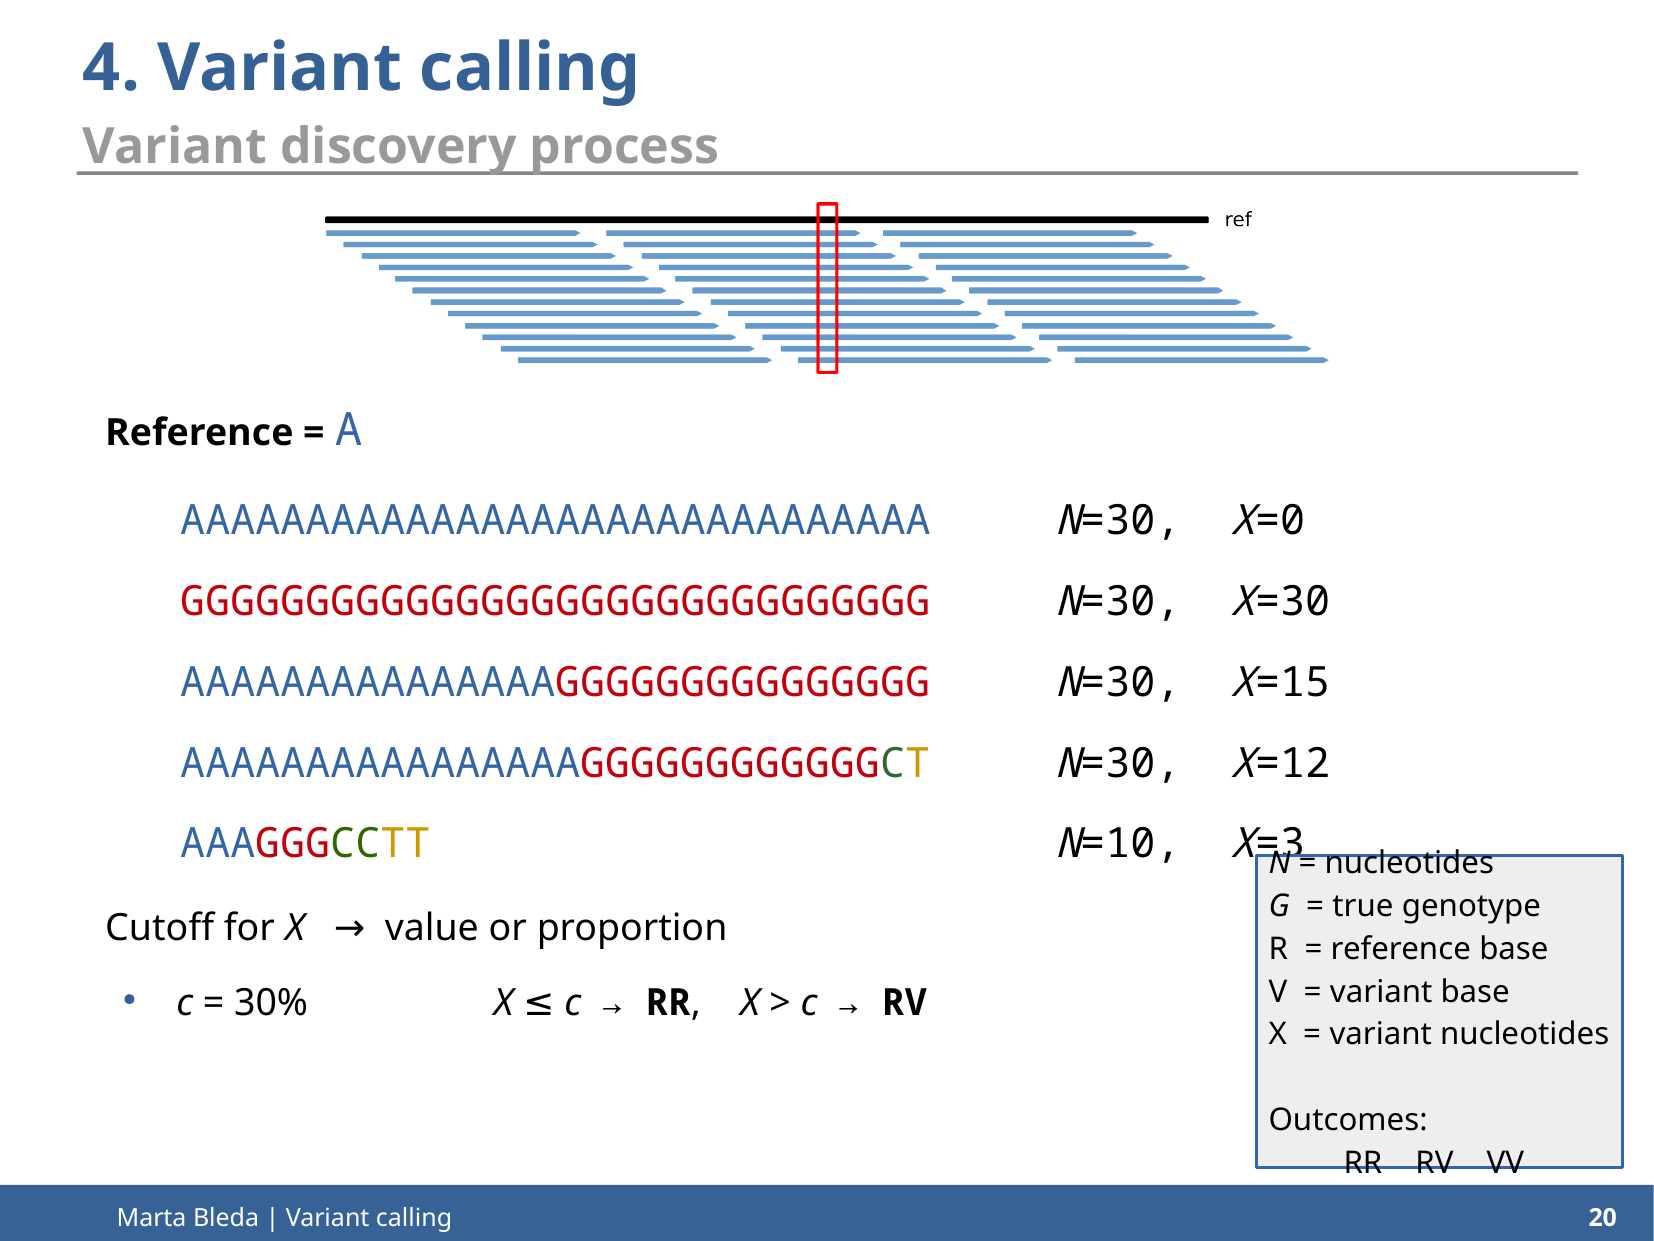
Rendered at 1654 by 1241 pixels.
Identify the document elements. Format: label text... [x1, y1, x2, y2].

picture [497, 170, 533, 175]
picture [74, 170, 490, 175]
text_box N = nucleotides G = true genotype R = reference base V = variant base X = variant nucleotides Outcomes: RR RV VV [1256, 855, 1623, 1168]
picture [325, 202, 1329, 374]
picture [540, 170, 1580, 175]
title 4. Variant calling Variant discovery process [82, 31, 1571, 166]
list Reference = A AAAAAAAAAAAAAAAAAAAAAAAAAAAAAA N=30, X=0 GGGGGGGGGGGGGGGGGGGGGGGGGGGGGG N=30, X=30 AAAAAAAAAAAAAAAGGGGGGGGGGGGGGG N=30, X=15 AAAAAAAAAAAAAAAAGGGGGGGGGGGGCT N=30, X=12 AAAGGGCCTT N=10, X=3 Cutoff for X → value or proportion c = 30% X ≤ c → RR, X > c → RV [105, 396, 1572, 1139]
